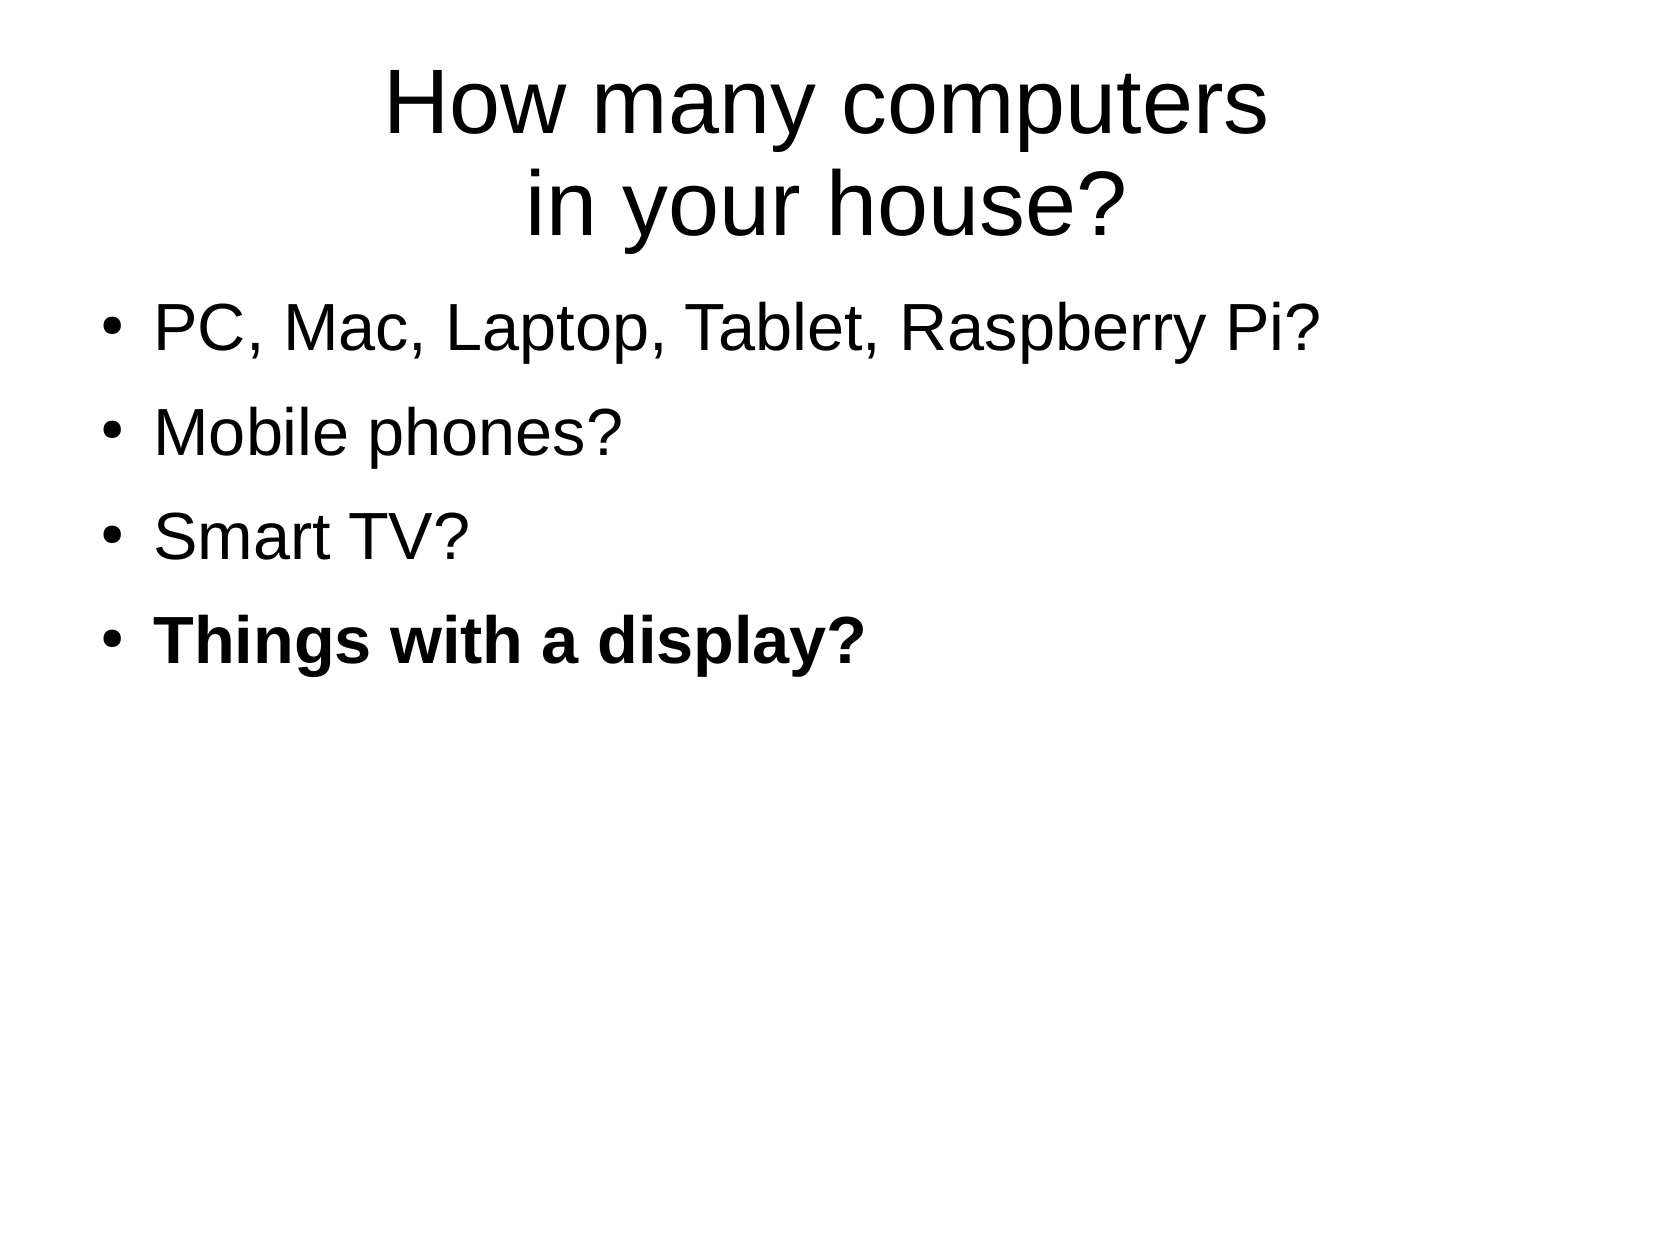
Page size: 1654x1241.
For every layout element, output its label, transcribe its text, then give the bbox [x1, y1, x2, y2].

list PC, Mac, Laptop, Tablet, Raspberry Pi? Mobile phones? Smart TV? Things with a display? [82, 290, 1538, 1010]
title How many computers in your house? [82, 49, 1571, 257]
